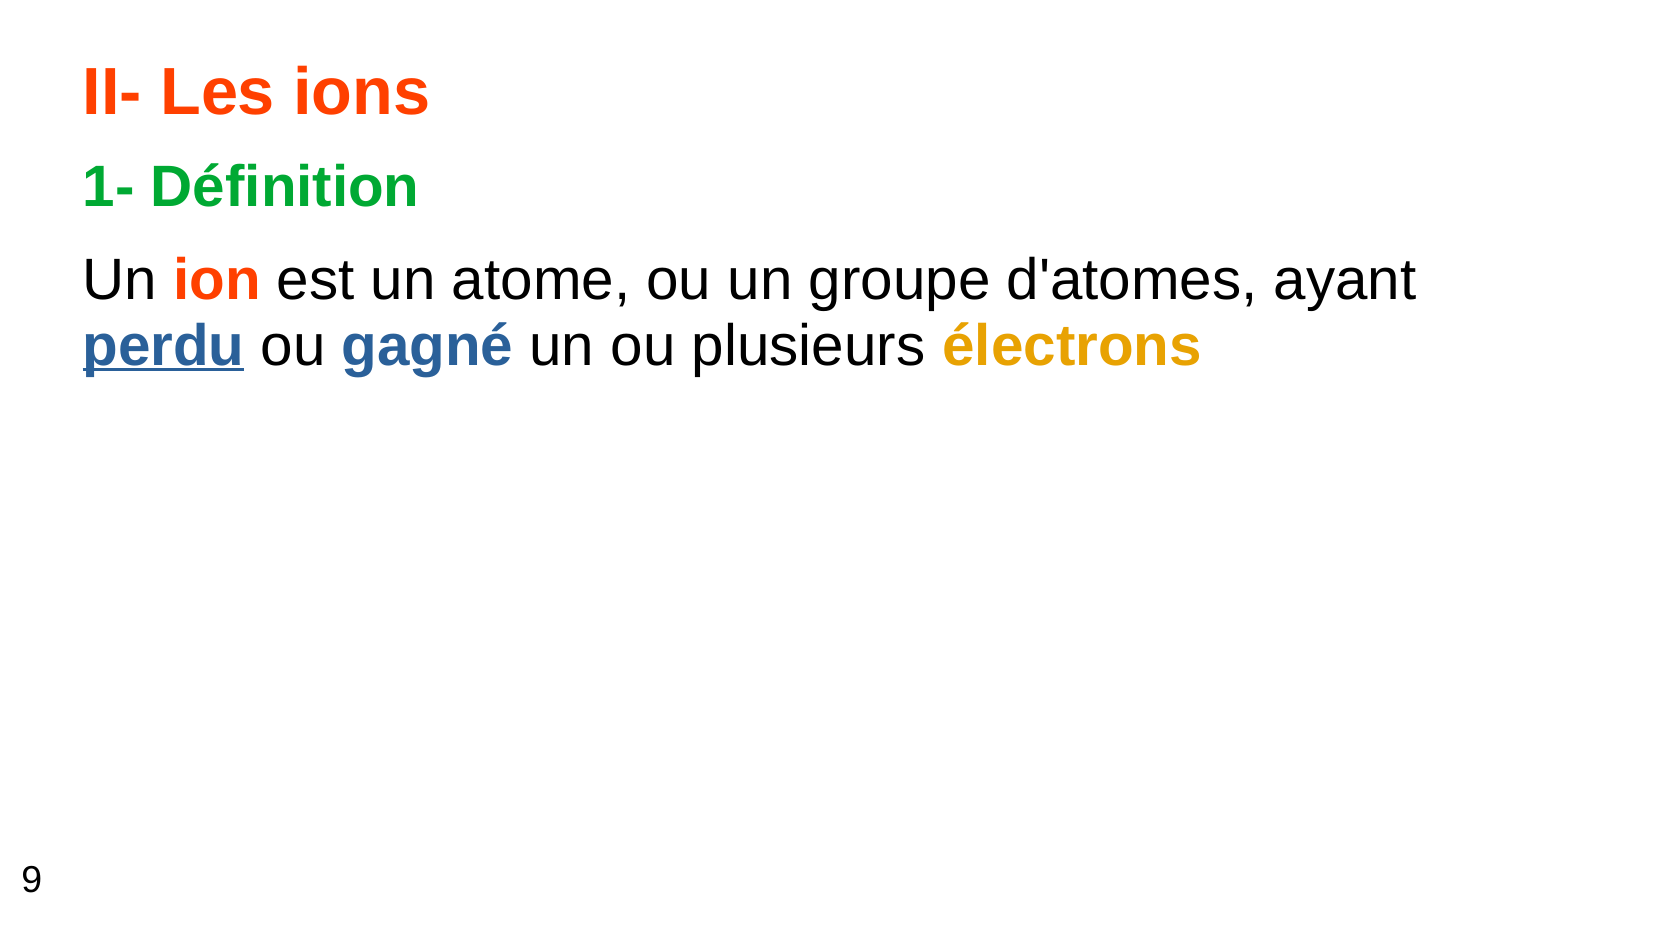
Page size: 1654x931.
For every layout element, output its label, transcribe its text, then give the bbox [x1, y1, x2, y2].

list Un ion est un atome, ou un groupe d'atomes, ayant perdu ou gagné un ou plusieurs électrons [82, 247, 1571, 401]
title II- Les ions [82, 37, 1571, 131]
text_box <number> [6, 851, 636, 922]
title 1- Définition [82, 131, 1571, 241]
